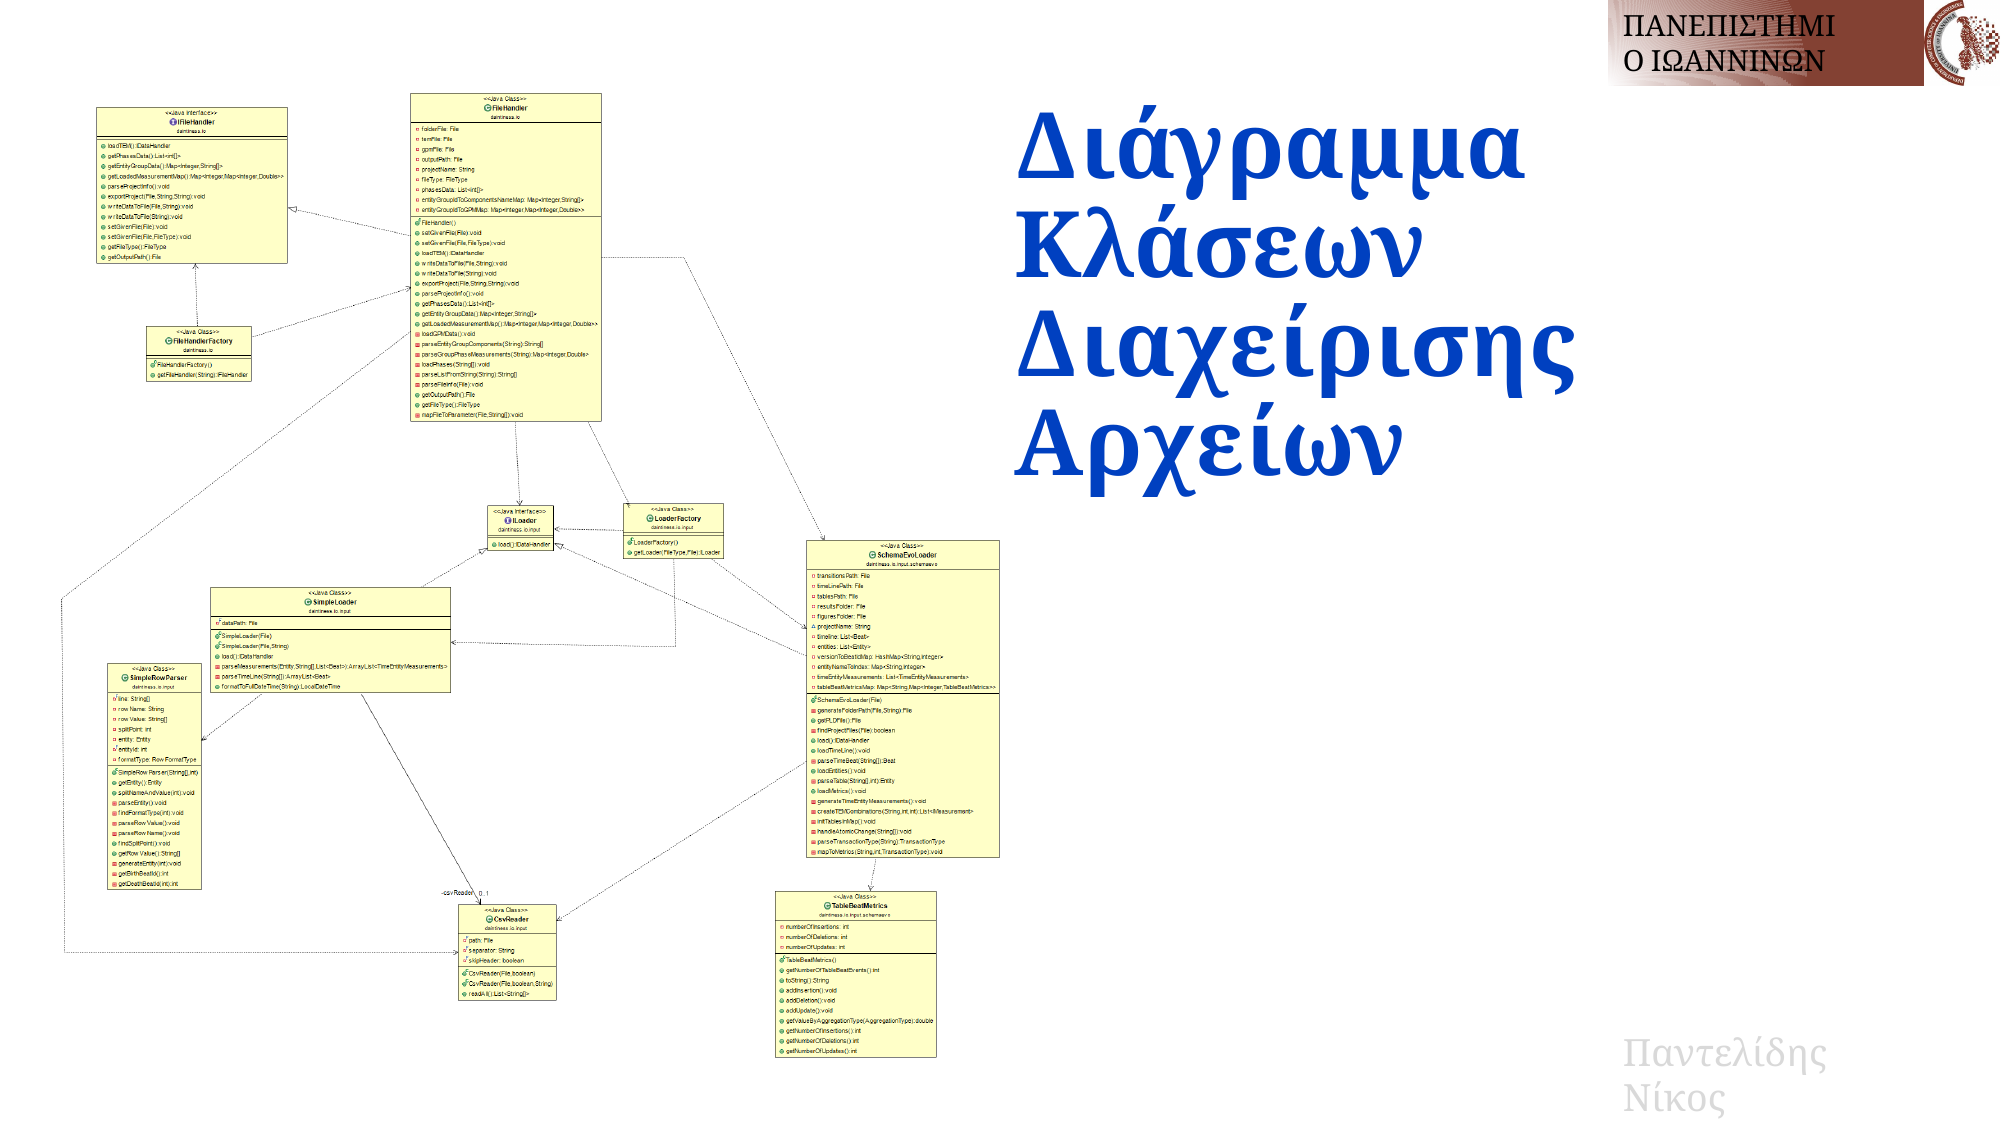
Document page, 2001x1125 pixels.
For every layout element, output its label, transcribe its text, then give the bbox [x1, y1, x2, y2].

text_box Διάγραμμα Κλάσεων Διαχείρισης Αρχείων [1001, 92, 1939, 272]
picture [61, 92, 1001, 1059]
